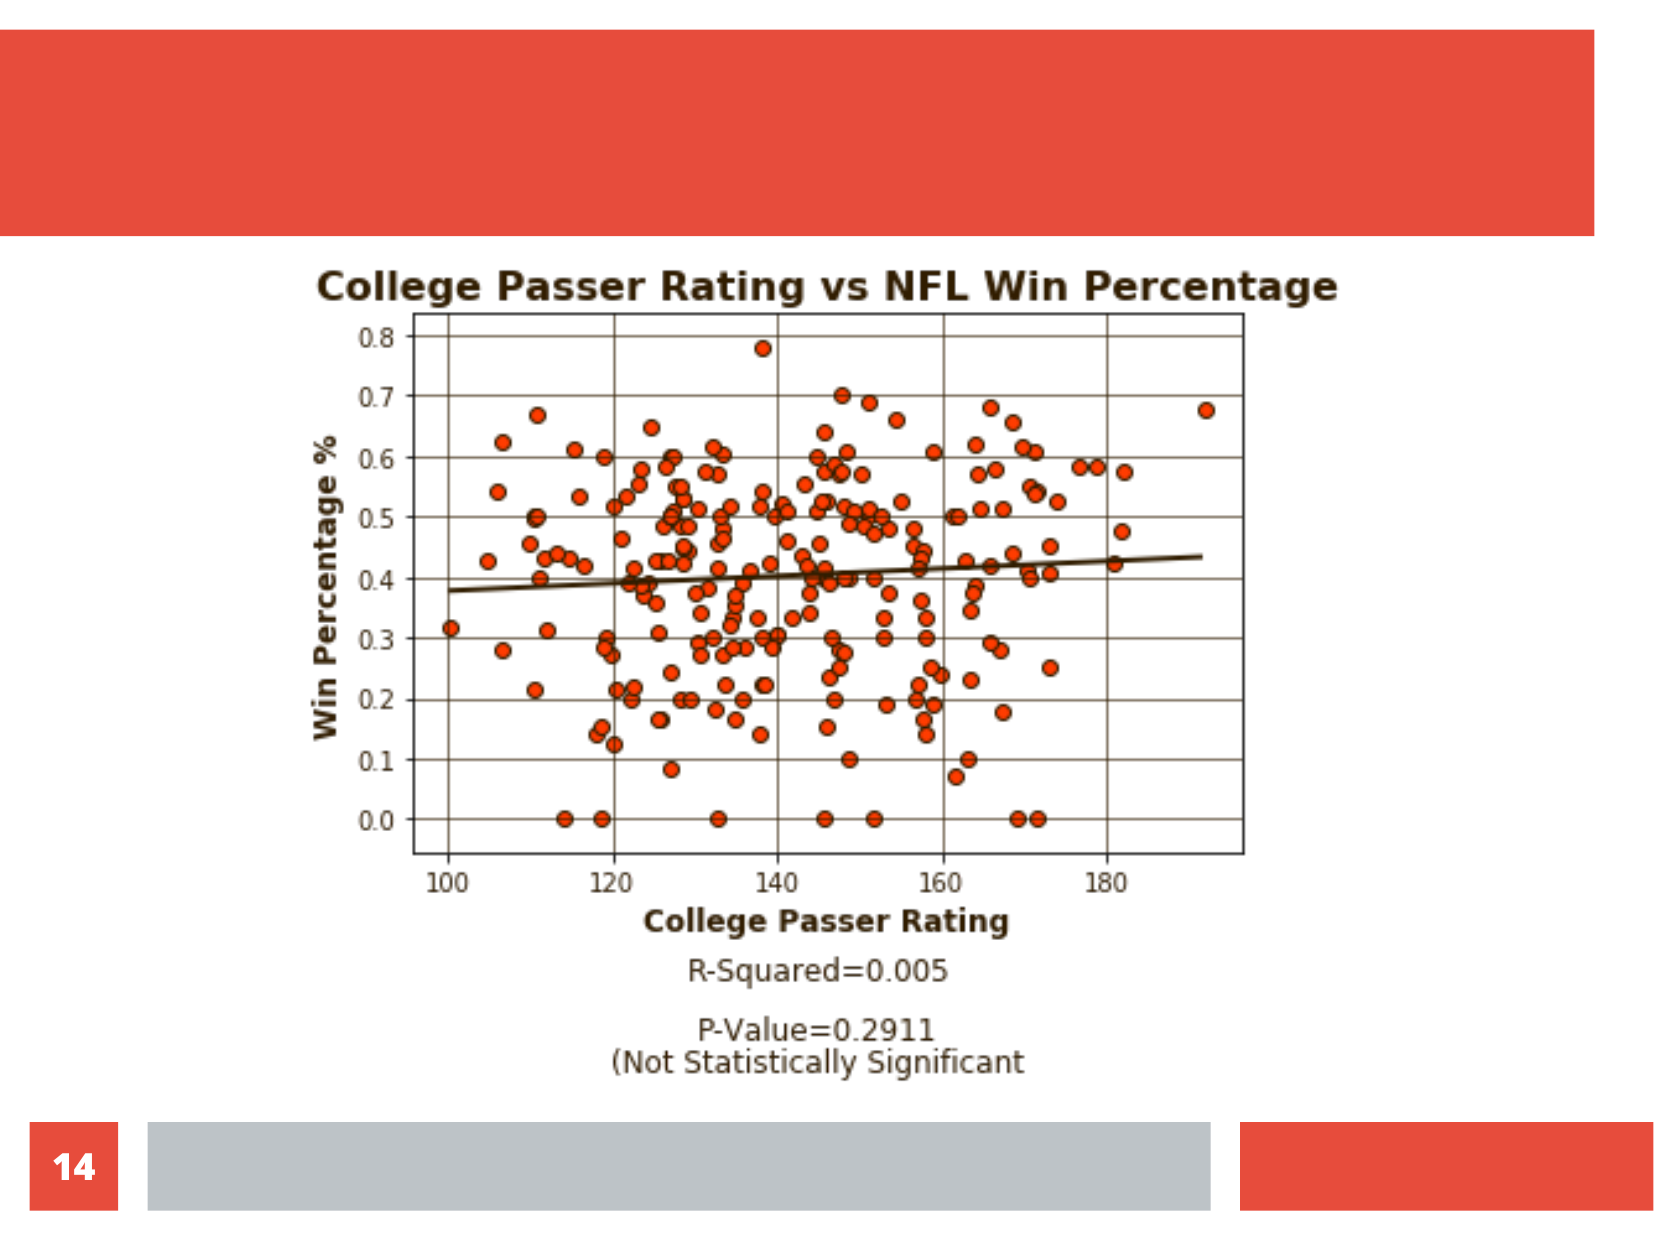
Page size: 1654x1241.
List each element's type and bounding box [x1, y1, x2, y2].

picture [297, 254, 1357, 1097]
